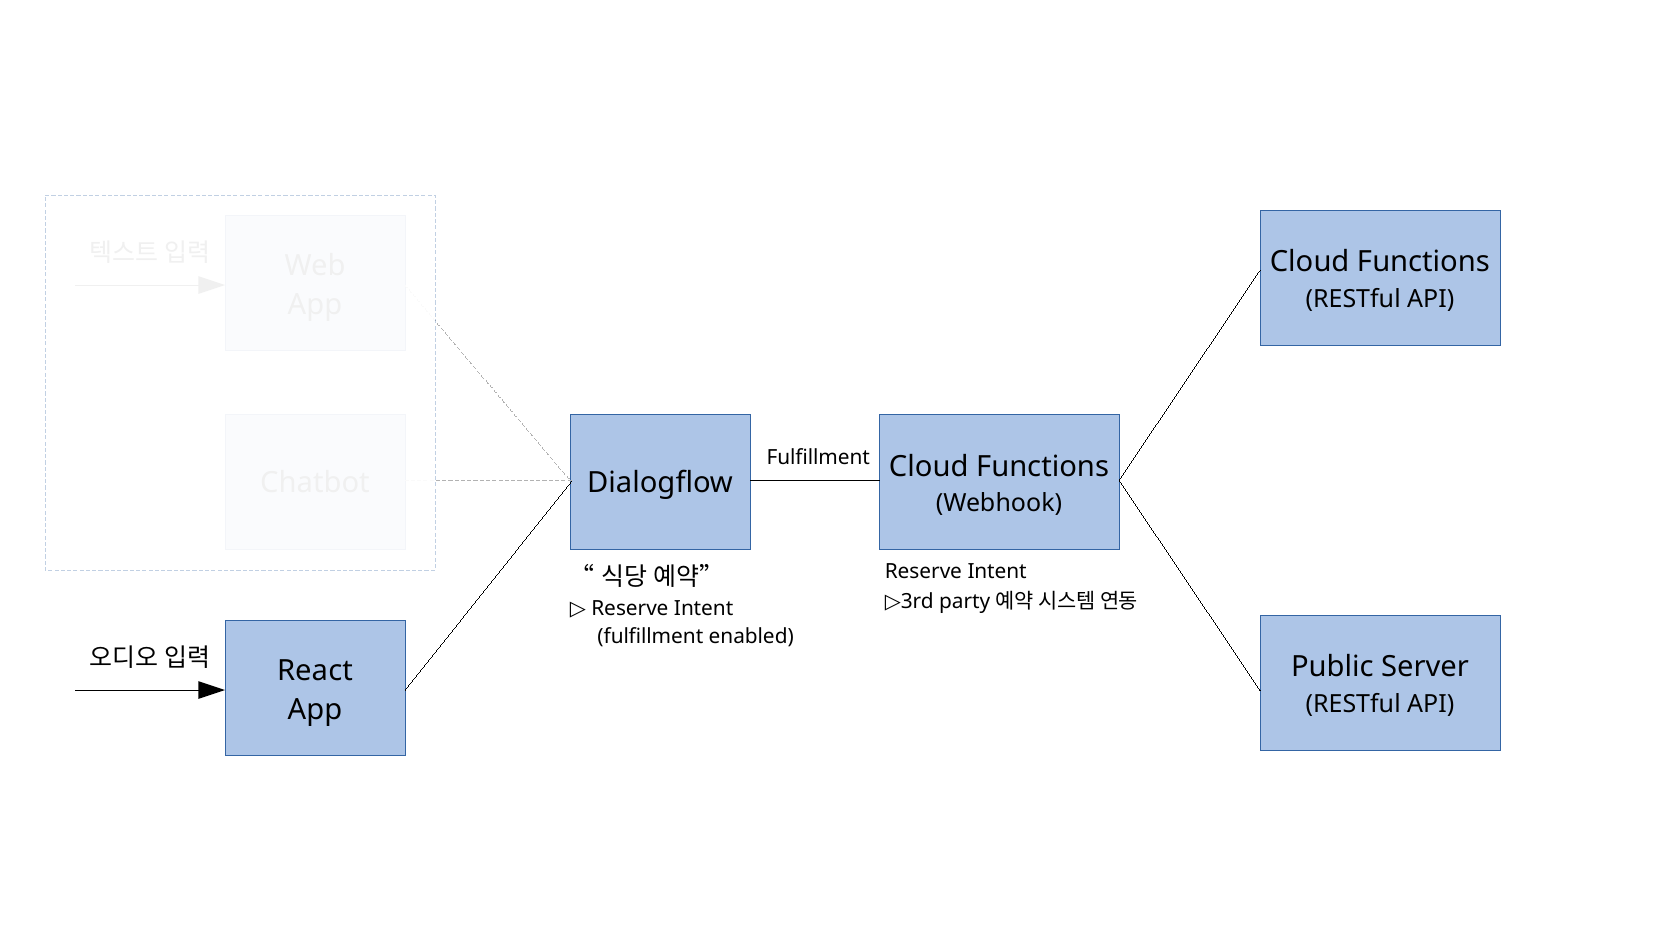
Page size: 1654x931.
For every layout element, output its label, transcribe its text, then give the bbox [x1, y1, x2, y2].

text_box React App [225, 620, 406, 756]
text_box Public Server (RESTful API) [1260, 615, 1501, 751]
text_box Reserve Intent ▷3rd party예약 시스템 연동 [870, 549, 1153, 624]
text_box [45, 195, 436, 571]
text_box Cloud Functions (Webhook) [879, 414, 1120, 549]
text_box Cloud Functions (RESTful API) [1260, 210, 1501, 346]
text_box “식당 예약” ▷ Reserve Intent (fulfillment enabled) [555, 549, 798, 661]
text_box Dialogflow [570, 414, 751, 549]
text_box Fulfillment [751, 435, 883, 480]
